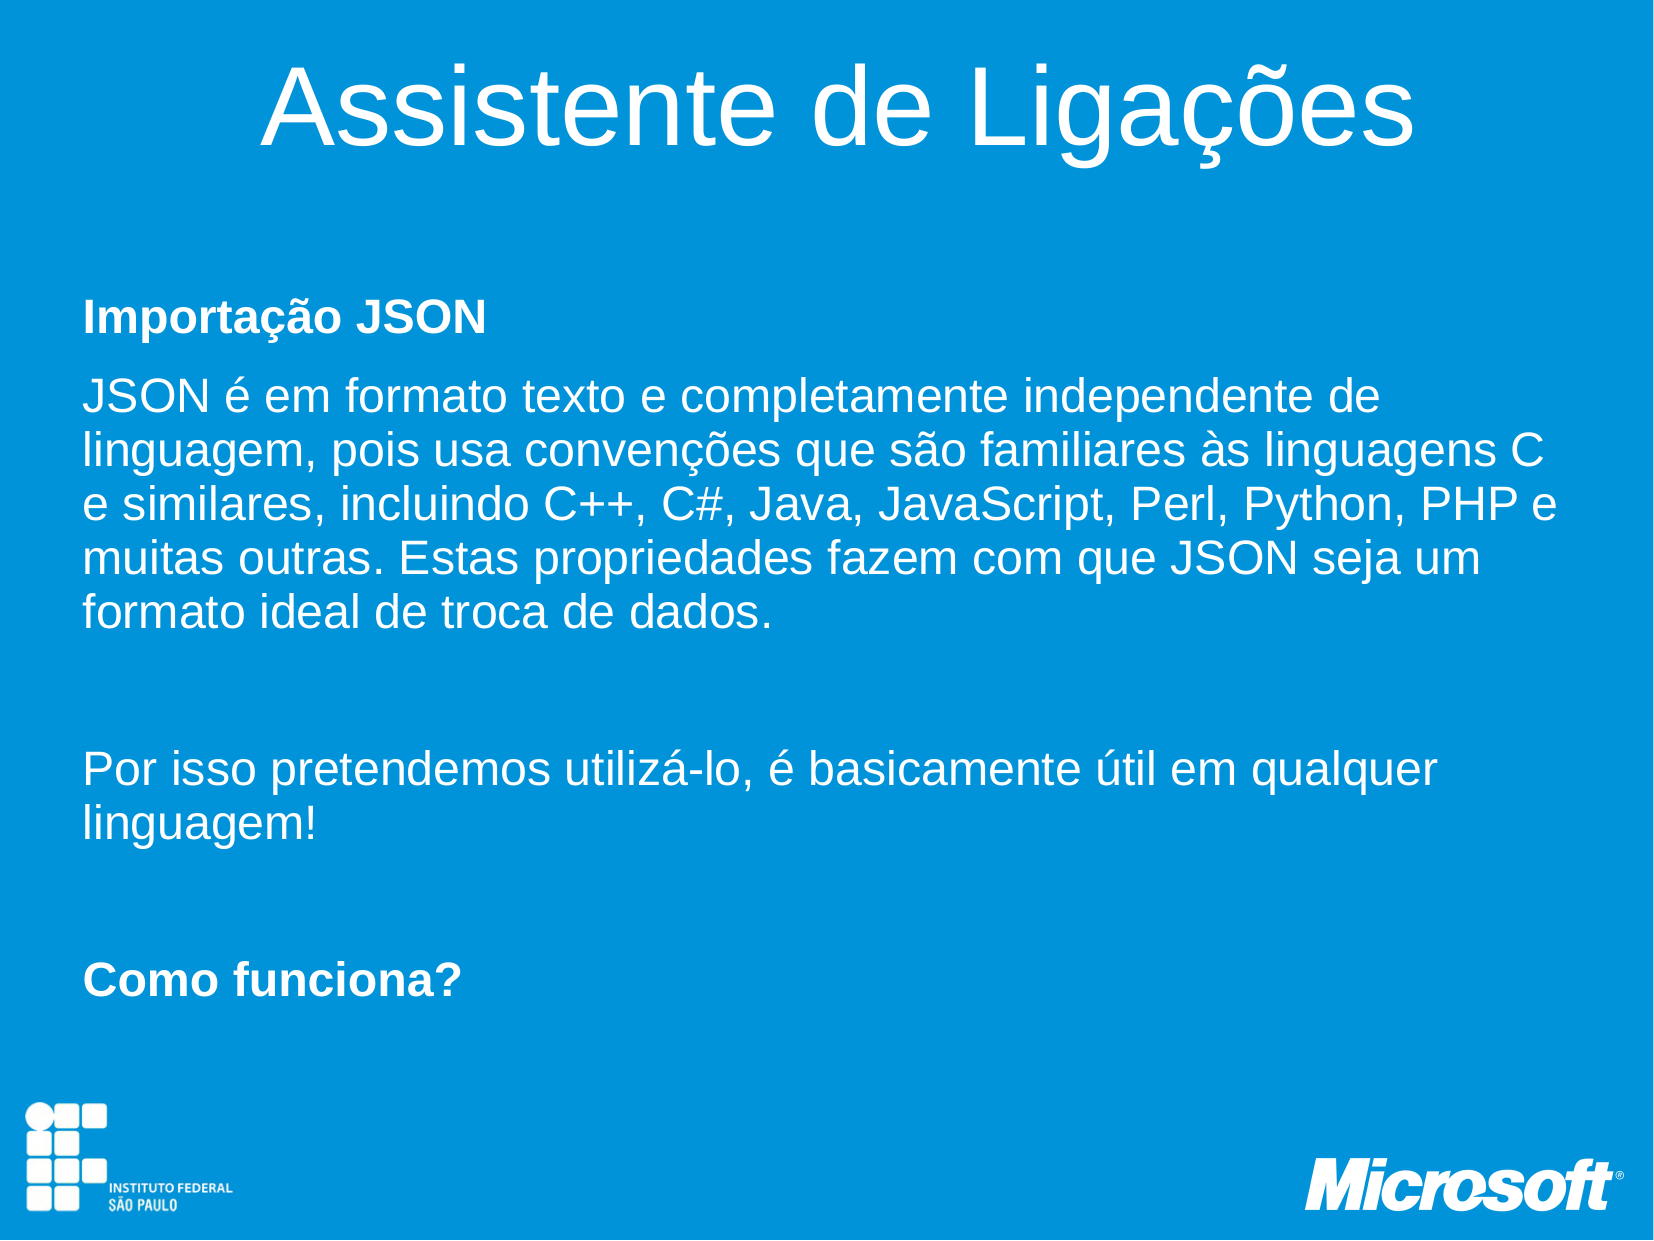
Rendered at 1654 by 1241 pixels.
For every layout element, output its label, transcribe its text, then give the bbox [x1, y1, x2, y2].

list Importação JSON JSON é em formato texto e completamente independente de linguagem, pois usa convenções que são familiares às linguagens C e similares, incluindo C++, C#, Java, JavaScript, Perl, Python, PHP e muitas outras. Estas propriedades fazem com que JSON seja um formato ideal de troca de dados. Por isso pretendemos utilizá-lo, é basicamente útil em qualquer linguagem! Como funciona? [82, 290, 1571, 1010]
picture [55, 1186, 79, 1211]
picture [118, 1184, 126, 1192]
picture [55, 1131, 79, 1155]
picture [82, 1104, 107, 1128]
picture [227, 1184, 232, 1192]
picture [170, 1199, 176, 1211]
picture [27, 1186, 51, 1211]
picture [82, 1159, 107, 1183]
picture [185, 1184, 200, 1192]
picture [155, 1184, 168, 1192]
picture [118, 1197, 132, 1211]
picture [55, 1159, 79, 1183]
picture [218, 1184, 224, 1192]
picture [138, 1199, 144, 1209]
picture [1306, 1159, 1369, 1209]
text_box Assistente de Ligações [94, 35, 1583, 178]
picture [26, 1103, 79, 1155]
picture [1373, 1159, 1386, 1166]
picture [1364, 1172, 1383, 1209]
picture [146, 1199, 168, 1211]
picture [1382, 1171, 1422, 1210]
picture [1525, 1159, 1612, 1211]
picture [27, 1159, 51, 1183]
picture [1420, 1170, 1524, 1211]
